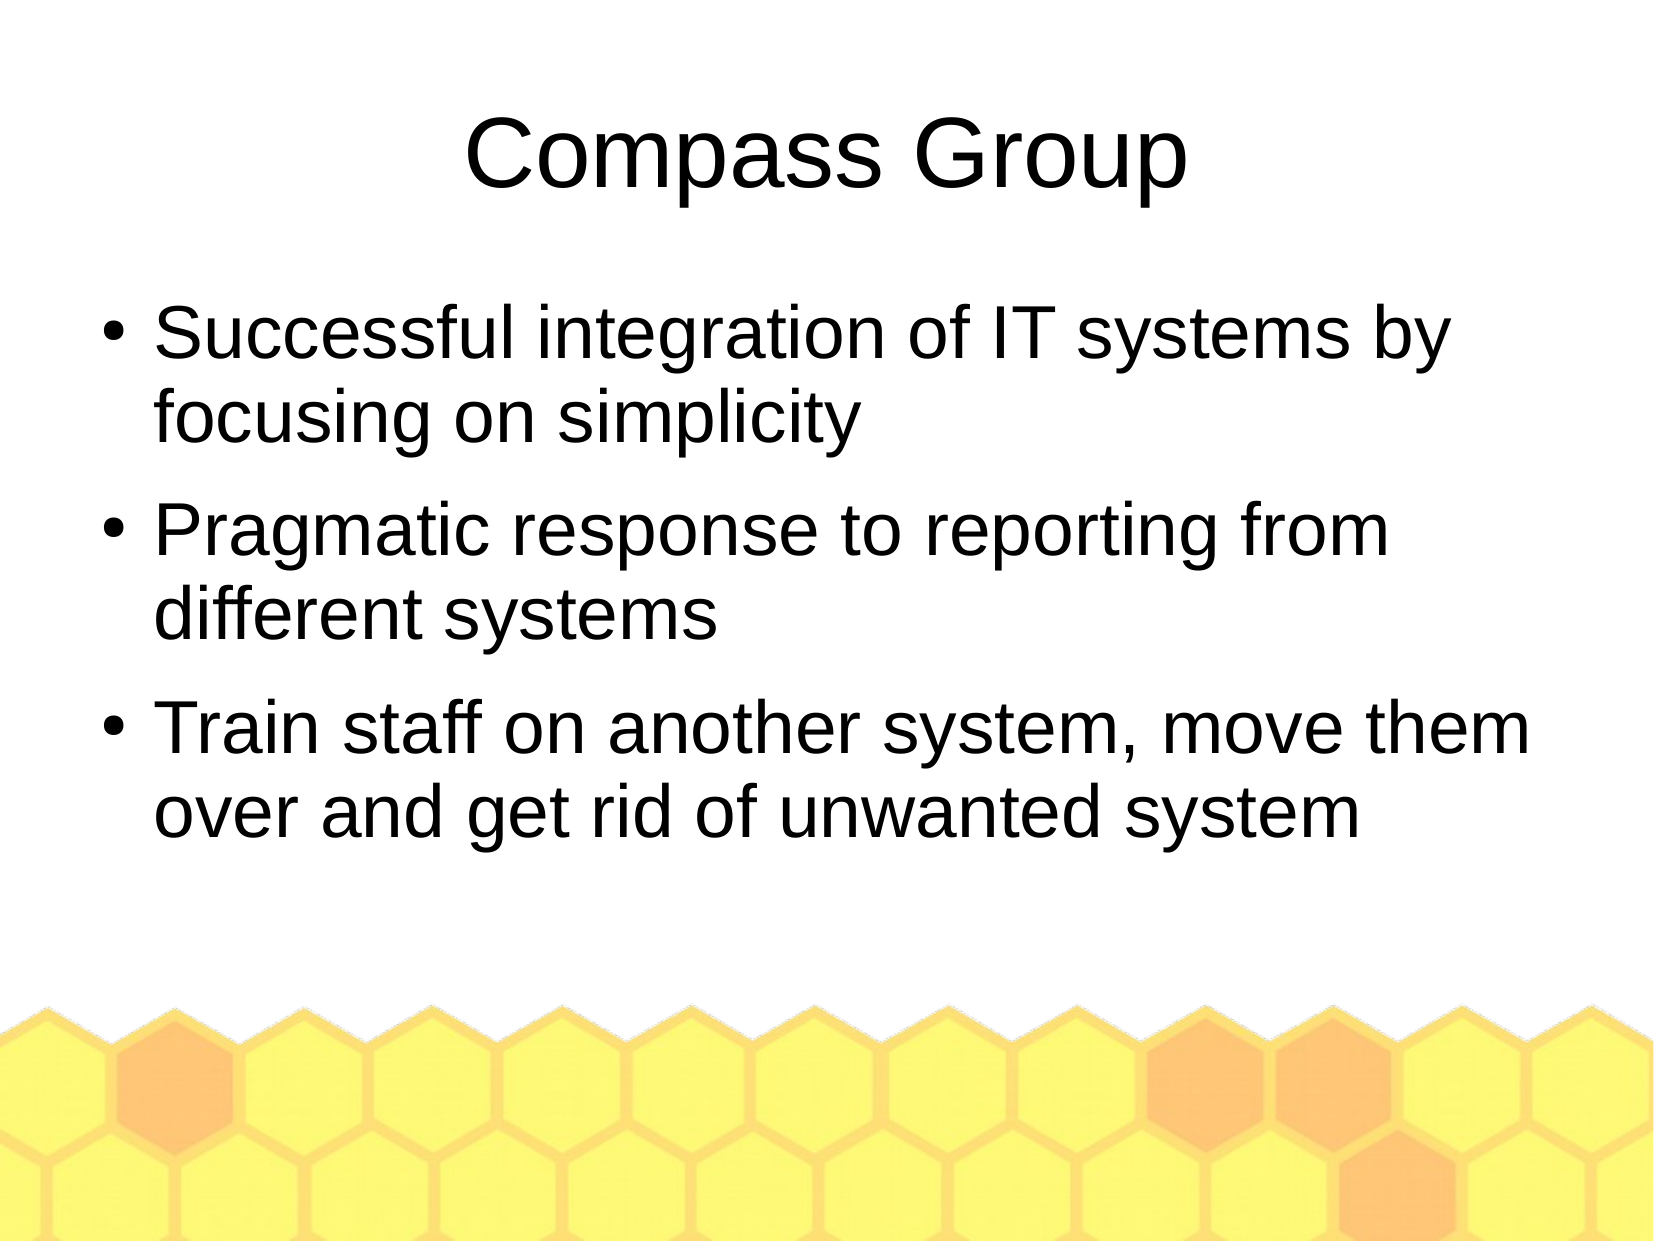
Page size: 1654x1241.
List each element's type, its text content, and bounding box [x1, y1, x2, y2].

list Successful integration of IT systems by focusing on simplicity Pragmatic response to reporting from different systems Train staff on another system, move them over and get rid of unwanted system [82, 290, 1571, 1010]
title Compass Group [82, 49, 1571, 257]
picture [0, 1001, 1654, 1241]
